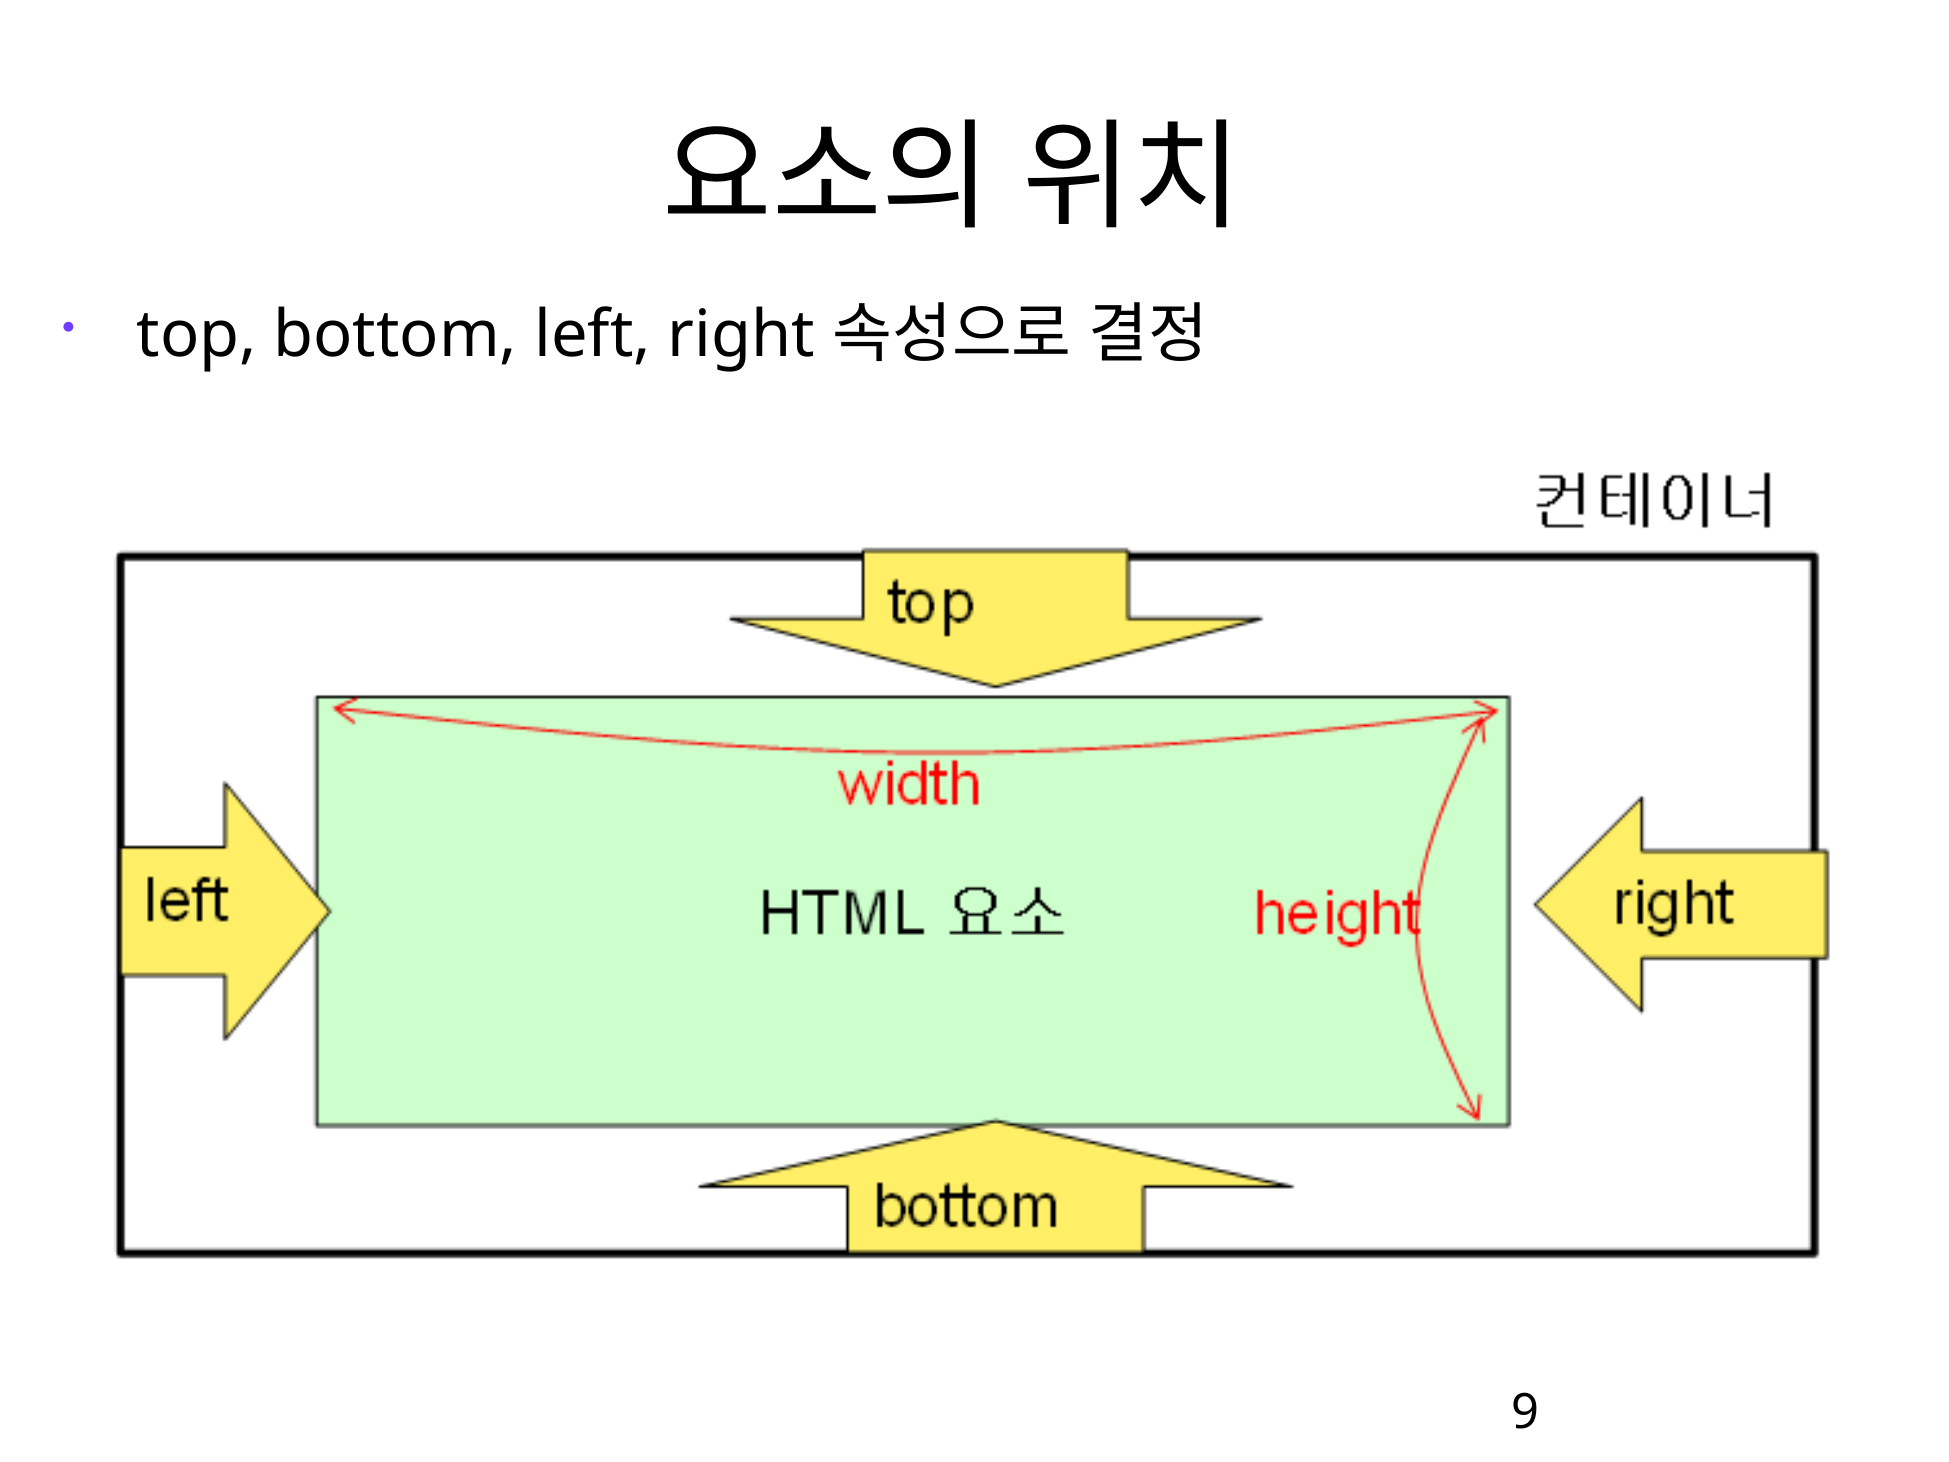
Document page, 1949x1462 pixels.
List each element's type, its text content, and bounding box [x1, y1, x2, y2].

picture [84, 440, 1861, 1282]
list top, bottom, left, right 속성으로 결정 [48, 284, 1897, 1343]
slide_number <숫자> [1496, 1372, 1899, 1462]
title 요소의 위치 [156, 92, 1749, 255]
